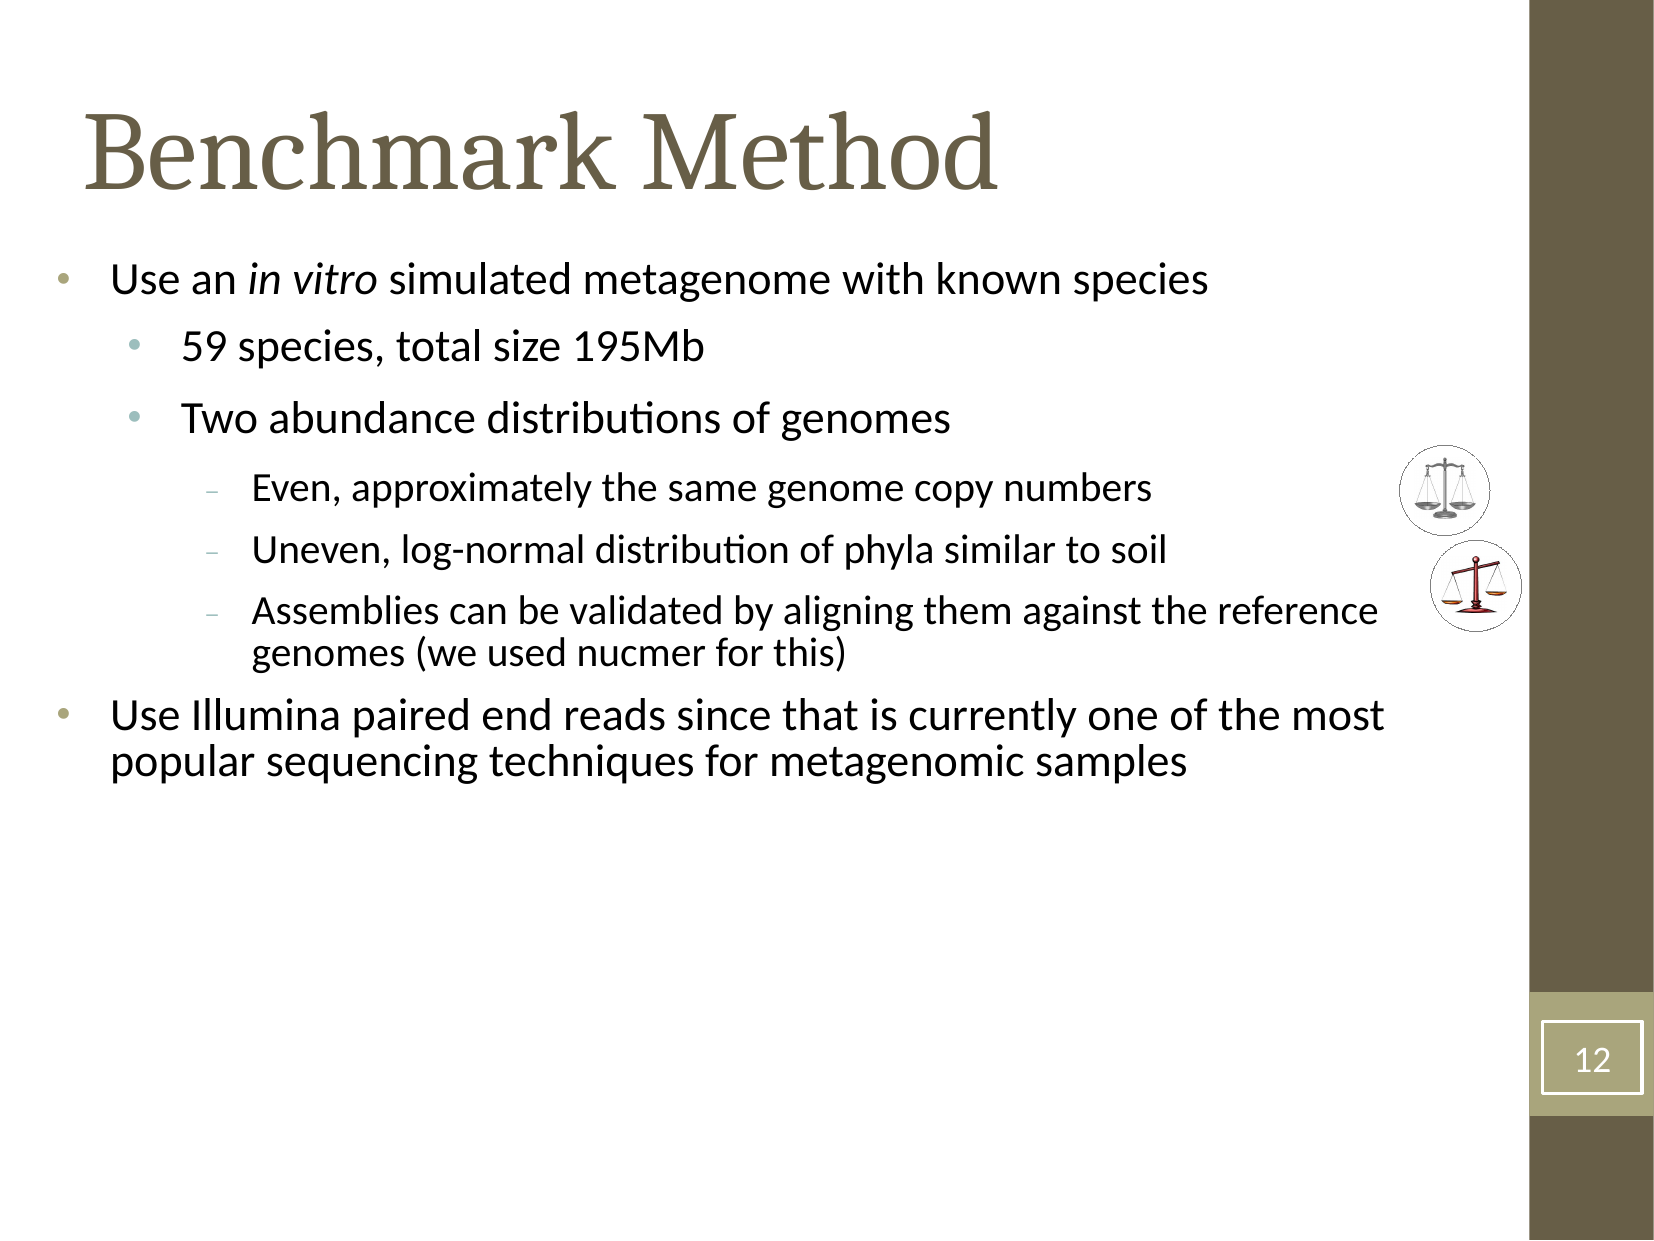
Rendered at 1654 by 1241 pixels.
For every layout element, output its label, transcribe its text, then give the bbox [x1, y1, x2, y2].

list Use an in vitro simulated metagenome with known species 59 species, total size 195Mb Two abundance distributions of genomes Even, approximately the same genome copy numbers Uneven, log-normal distribution of phyla similar to soil Assemblies can be validated by aligning them against the reference genomes (we used nucmer for this) Use Illumina paired end reads since that is currently one of the most popular sequencing techniques for metagenomic samples [39, 260, 1524, 1172]
text_box [1399, 445, 1491, 536]
picture [1414, 457, 1476, 519]
text_box [1430, 540, 1522, 632]
picture [1441, 556, 1507, 613]
title Benchmark Method [82, 87, 1461, 219]
